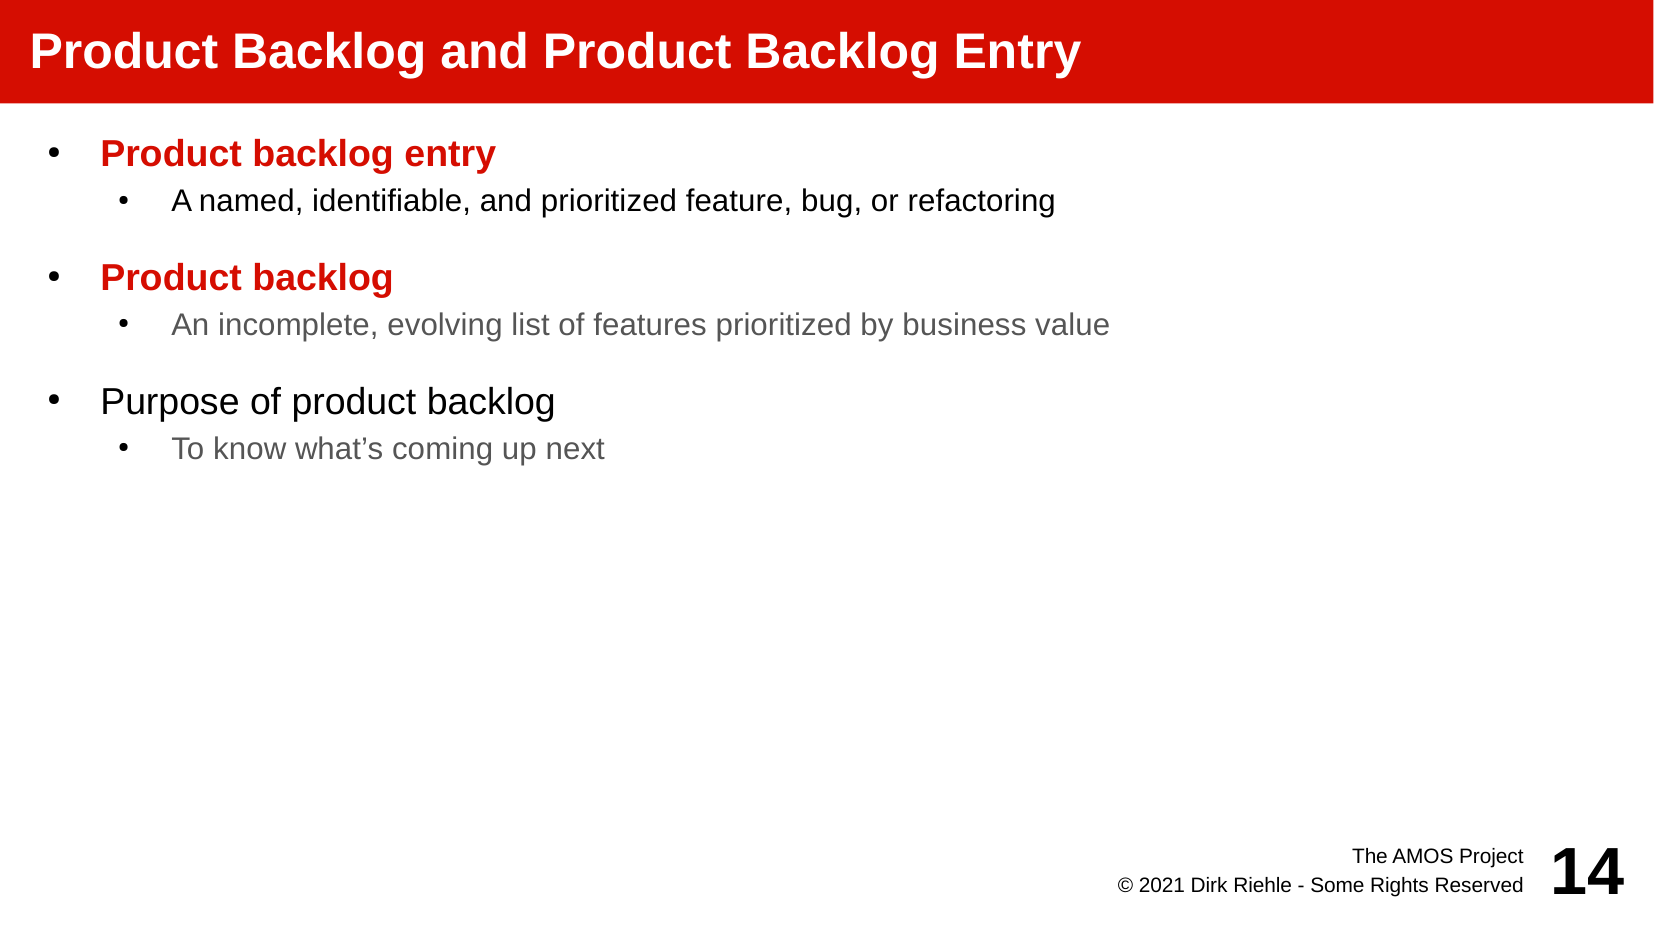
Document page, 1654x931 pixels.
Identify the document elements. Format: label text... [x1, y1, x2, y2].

title Product Backlog and Product Backlog Entry [0, 0, 1654, 104]
list Product backlog entry A named, identifiable, and prioritized feature, bug, or refactoring Product backlog An incomplete, evolving list of features prioritized by business value Purpose of product backlog To know what’s coming up next [29, 132, 1625, 813]
